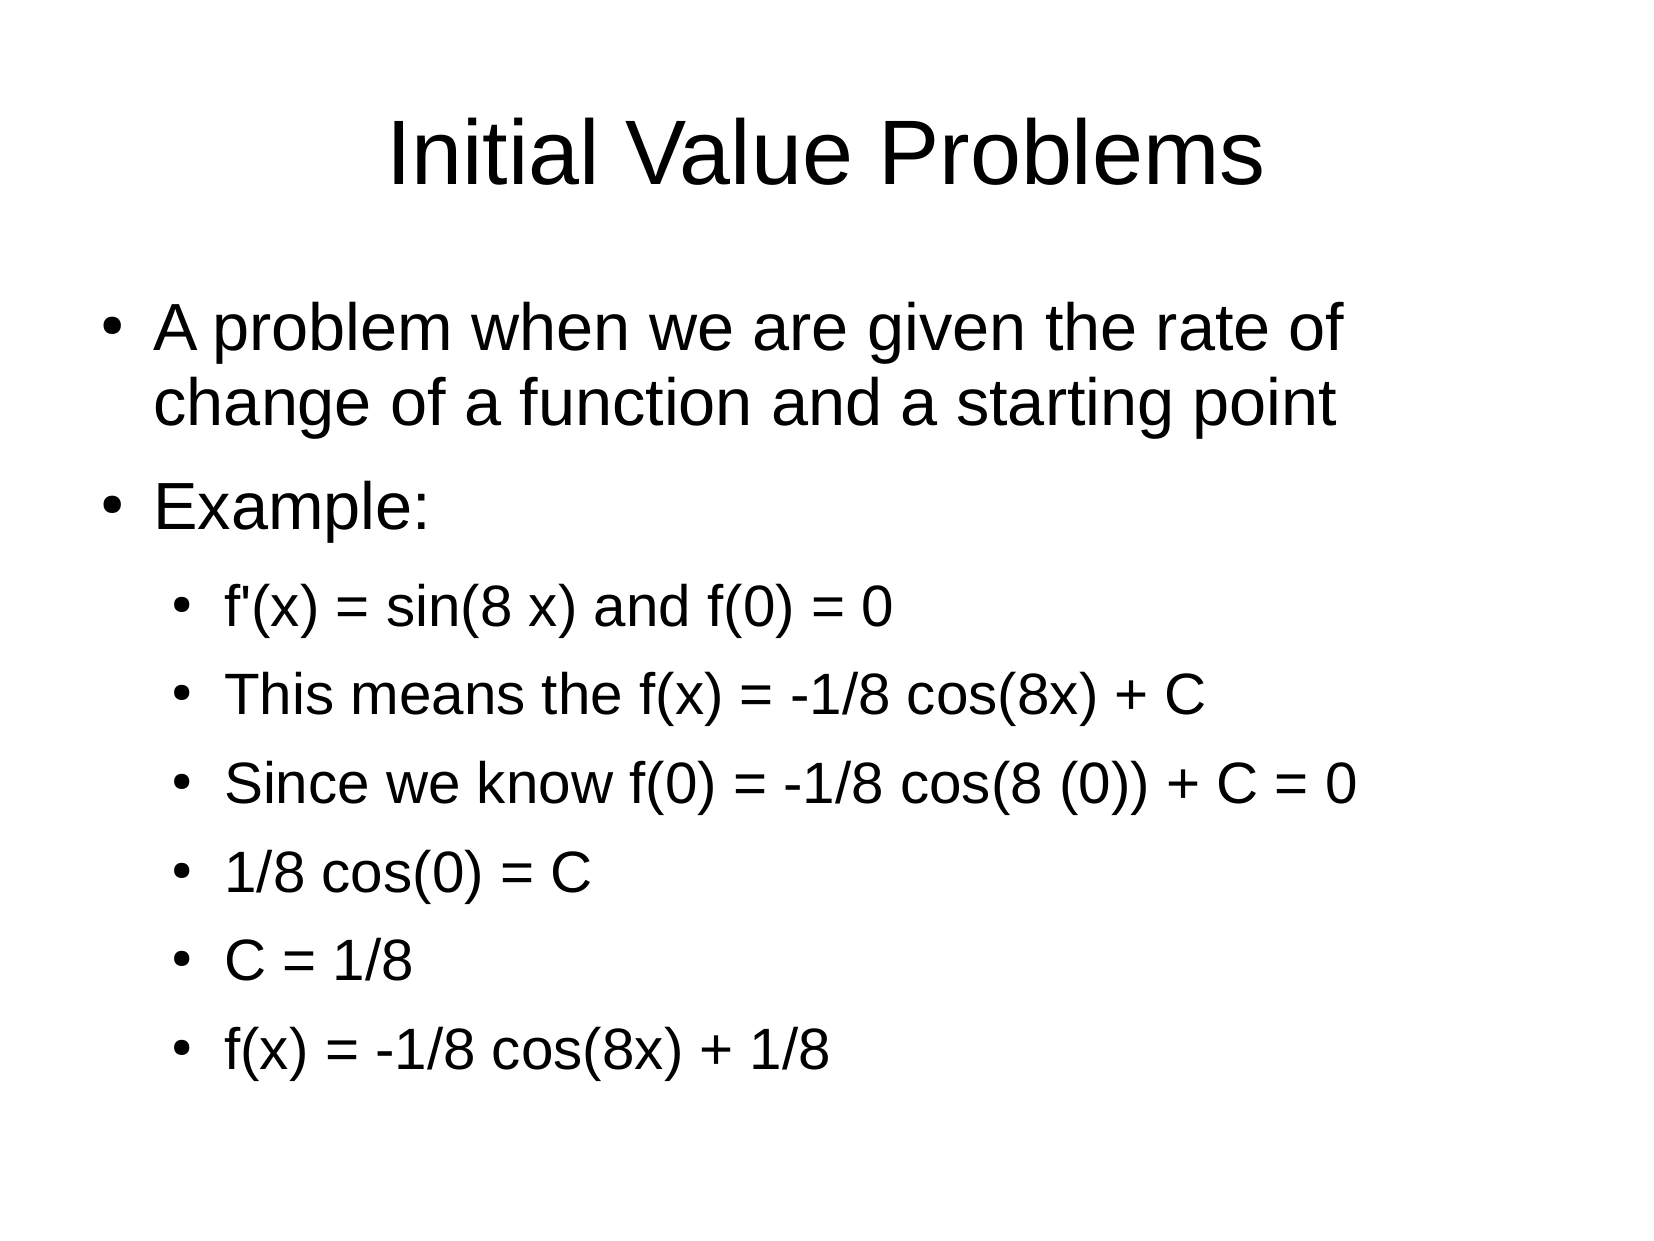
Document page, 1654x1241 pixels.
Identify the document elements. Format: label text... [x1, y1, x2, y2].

title Initial Value Problems [82, 49, 1571, 257]
list A problem when we are given the rate of change of a function and a starting point Example: f'(x) = sin(8 x) and f(0) = 0 This means the f(x) = -1/8 cos(8x) + C Since we know f(0) = -1/8 cos(8 (0)) + C = 0 1/8 cos(0) = C C = 1/8 f(x) = -1/8 cos(8x) + 1/8 [82, 290, 1571, 1109]
